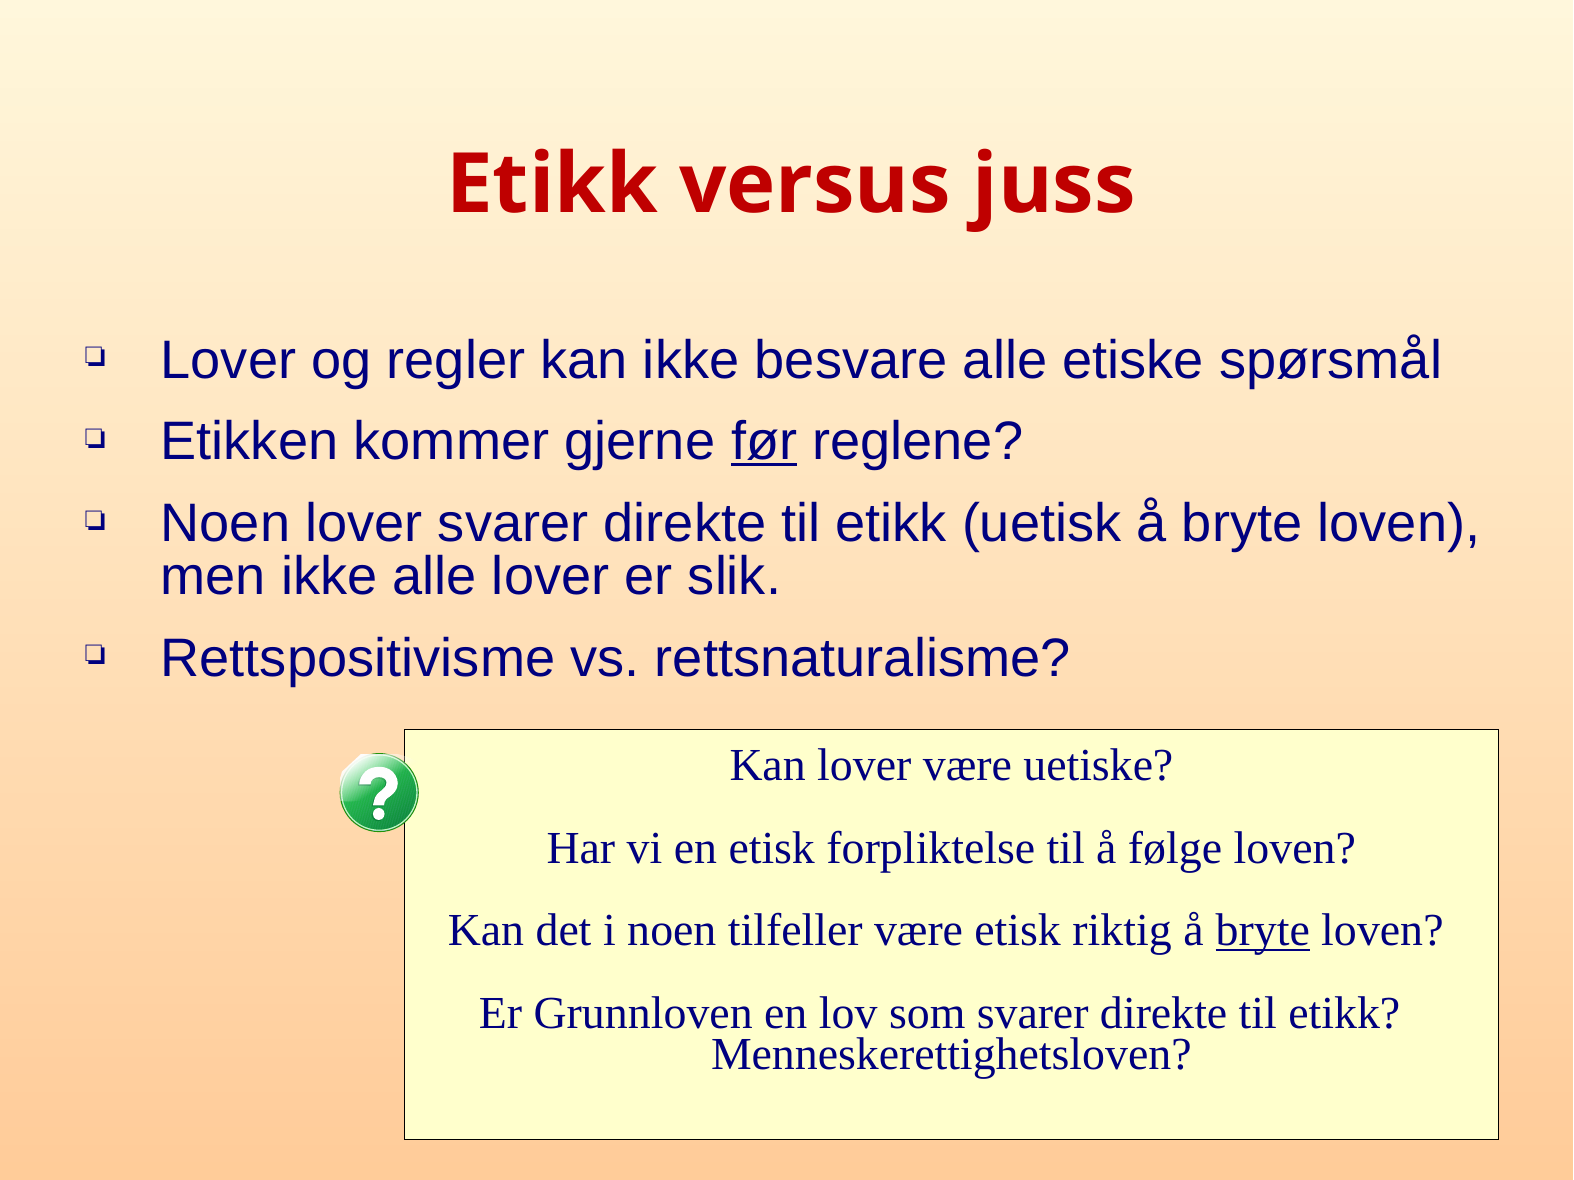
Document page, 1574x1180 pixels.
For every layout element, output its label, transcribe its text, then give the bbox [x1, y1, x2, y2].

list Lover og regler kan ikke besvare alle etiske spørsmål Etikken kommer gjerne før reglene? Noen lover svarer direkte til etikk (uetisk å bryte loven), men ikke alle lover er slik. Rettspositivisme vs. rettsnaturalisme? [85, 336, 1539, 1170]
title Etikk versus juss [39, 54, 1543, 309]
text_box Kan lover være uetiske? Har vi en etisk forpliktelse til å følge loven? Kan det i noen tilfeller være etisk riktig å bryte loven? Er Grunnloven en lov som svarer direkte til etikk? Menneskerettighetsloven? [404, 729, 1499, 1140]
picture [323, 734, 437, 848]
